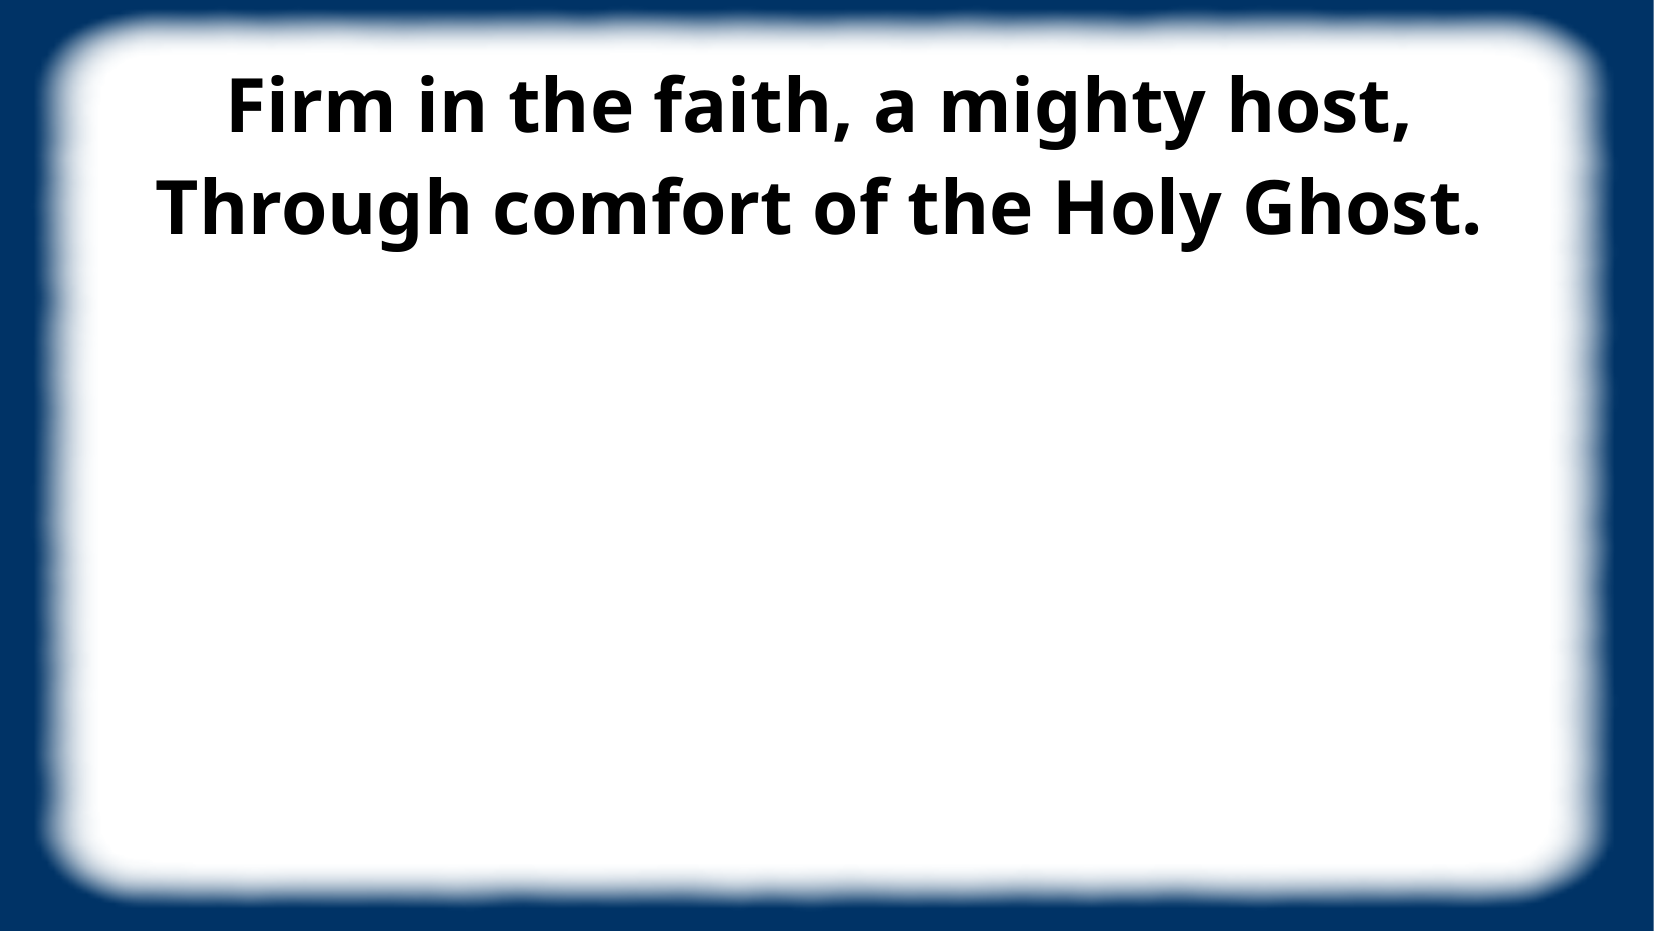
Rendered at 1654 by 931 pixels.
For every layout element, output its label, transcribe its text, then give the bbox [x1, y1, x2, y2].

text_box Firm in the faith, a mighty host, Through comfort of the Holy Ghost. [77, 45, 1563, 260]
picture [0, 0, 1654, 931]
